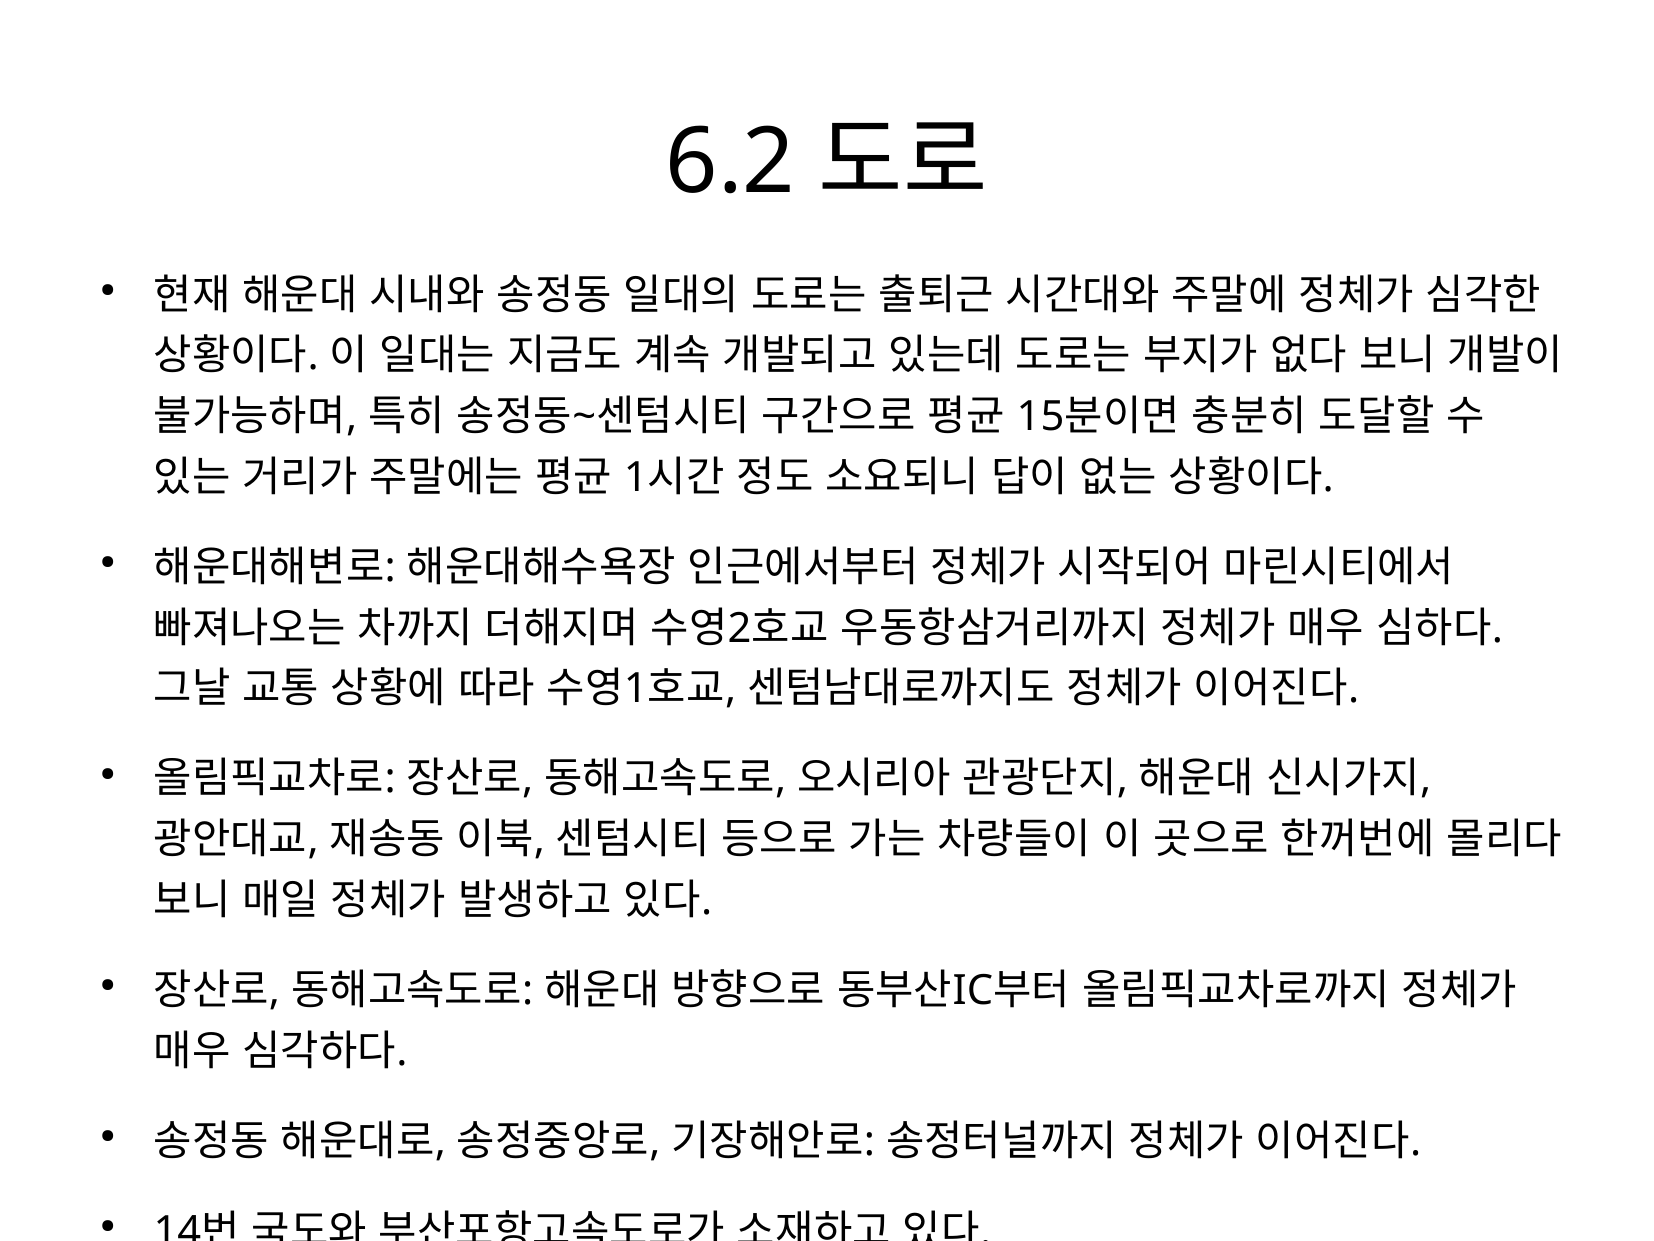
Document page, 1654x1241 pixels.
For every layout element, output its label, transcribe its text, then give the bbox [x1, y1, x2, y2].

list 현재 해운대 시내와 송정동 일대의 도로는 출퇴근 시간대와 주말에 정체가 심각한 상황이다. 이 일대는 지금도 계속 개발되고 있는데 도로는 부지가 없다 보니 개발이 불가능하며, 특히 송정동~센텀시티 구간으로 평균 15분이면 충분히 도달할 수 있는 거리가 주말에는 평균 1시간 정도 소요되니 답이 없는 상황이다. 해운대해변로: 해운대해수욕장 인근에서부터 정체가 시작되어 마린시티에서 빠져나오는 차까지 더해지며 수영2호교 우동항삼거리까지 정체가 매우 심하다. 그날 교통 상황에 따라 수영1호교, 센텀남대로까지도 정체가 이어진다. 올림픽교차로: 장산로, 동해고속도로, 오시리아 관광단지, 해운대 신시가지, 광안대교, 재송동 이북, 센텀시티 등으로 가는 차량들이 이 곳으로 한꺼번에 몰리다 보니 매일 정체가 발생하고 있다. 장산로, 동해고속도로: 해운대 방향으로 동부산IC부터 올림픽교차로까지 정체가 매우 심각하다. 송정동 해운대로, 송정중앙로, 기장해안로: 송정터널까지 정체가 이어진다. 14번 국도와 부산포항고속도로가 소재하고 있다. [82, 260, 1571, 1177]
title 6.2 도로 [82, 49, 1571, 257]
